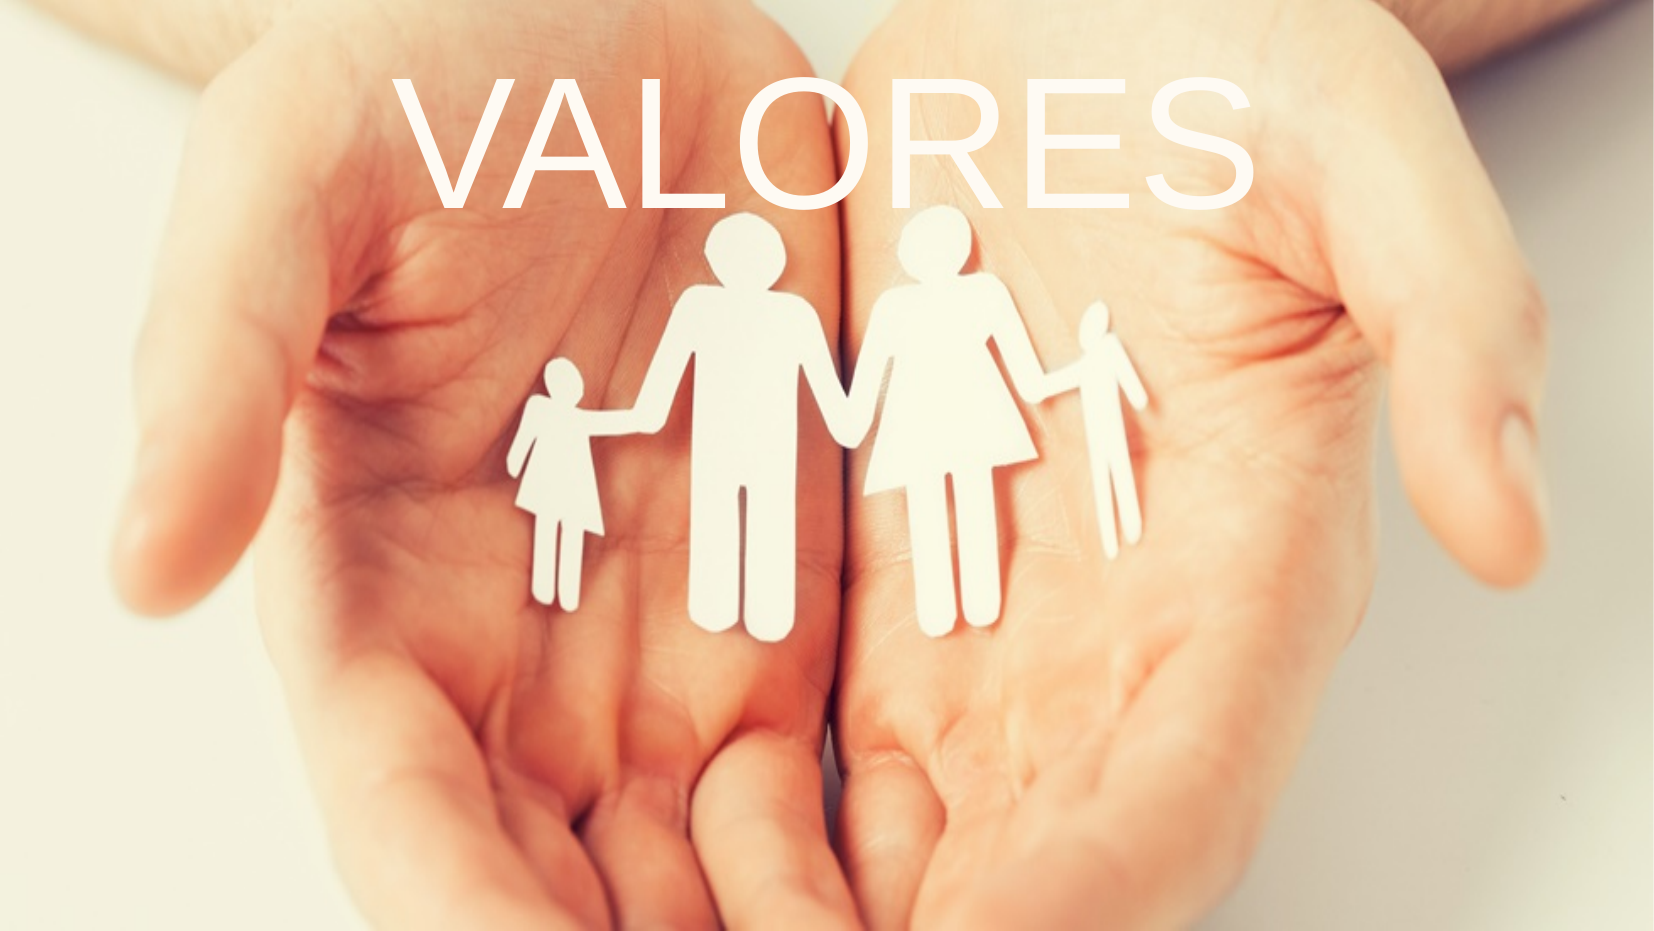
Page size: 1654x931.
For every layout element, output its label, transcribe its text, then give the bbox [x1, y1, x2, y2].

title VALORES [82, 38, 1571, 249]
picture [0, 0, 1654, 931]
